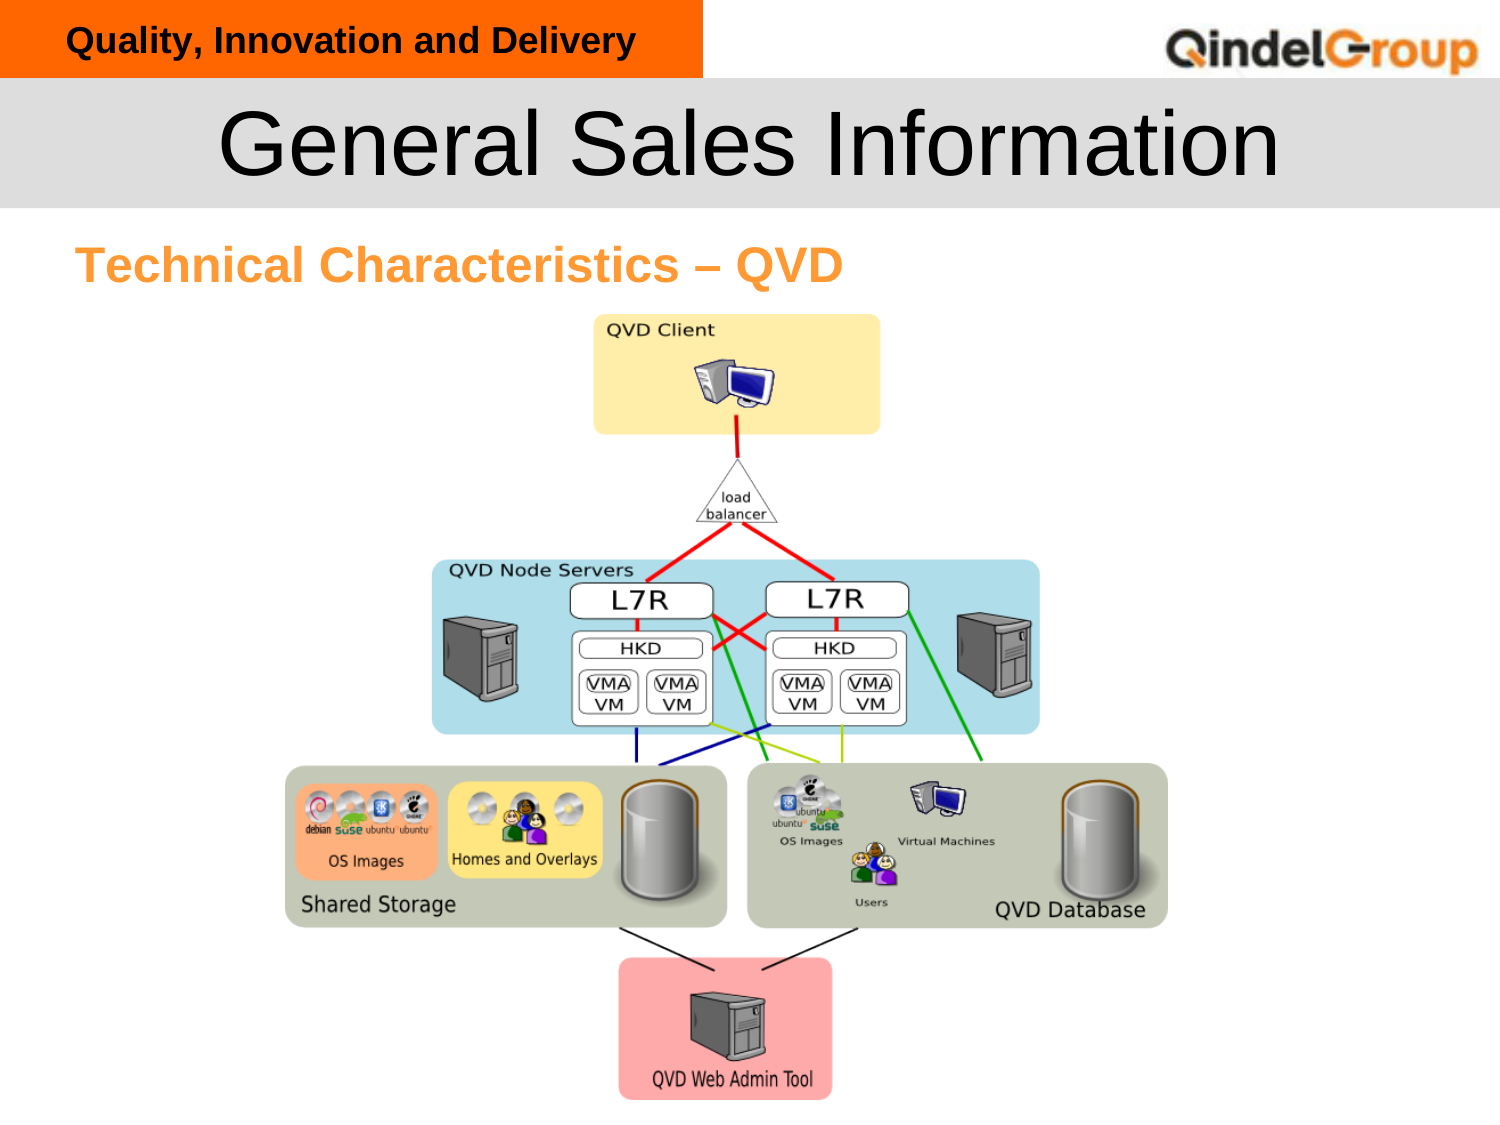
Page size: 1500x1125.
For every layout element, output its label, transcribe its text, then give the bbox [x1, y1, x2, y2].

text_box Technical Characteristics – QVD [60, 224, 1426, 301]
title General Sales Information [75, 45, 1426, 224]
picture [1163, 23, 1481, 78]
picture [285, 314, 1168, 1101]
